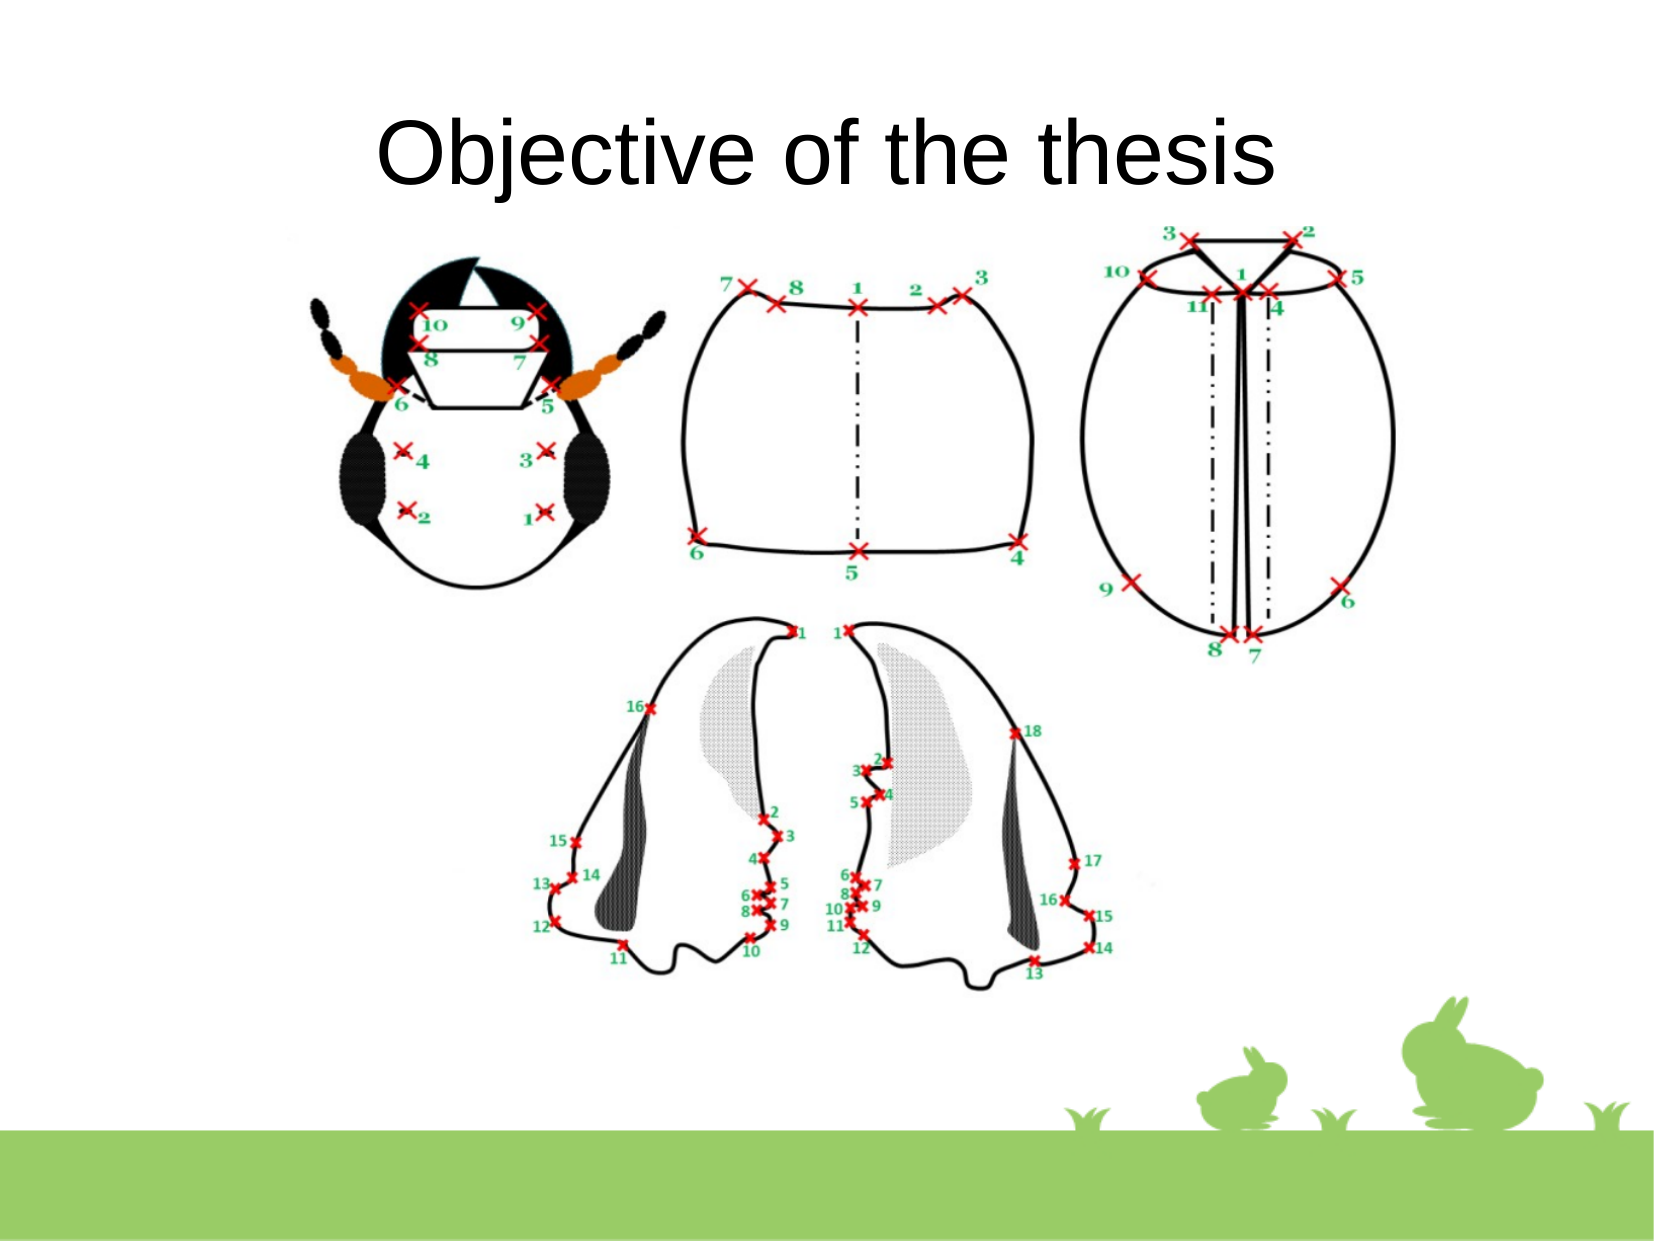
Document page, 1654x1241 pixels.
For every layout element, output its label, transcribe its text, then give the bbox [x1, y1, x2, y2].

title Objective of the thesis [82, 49, 1571, 257]
picture [0, 0, 1654, 1241]
